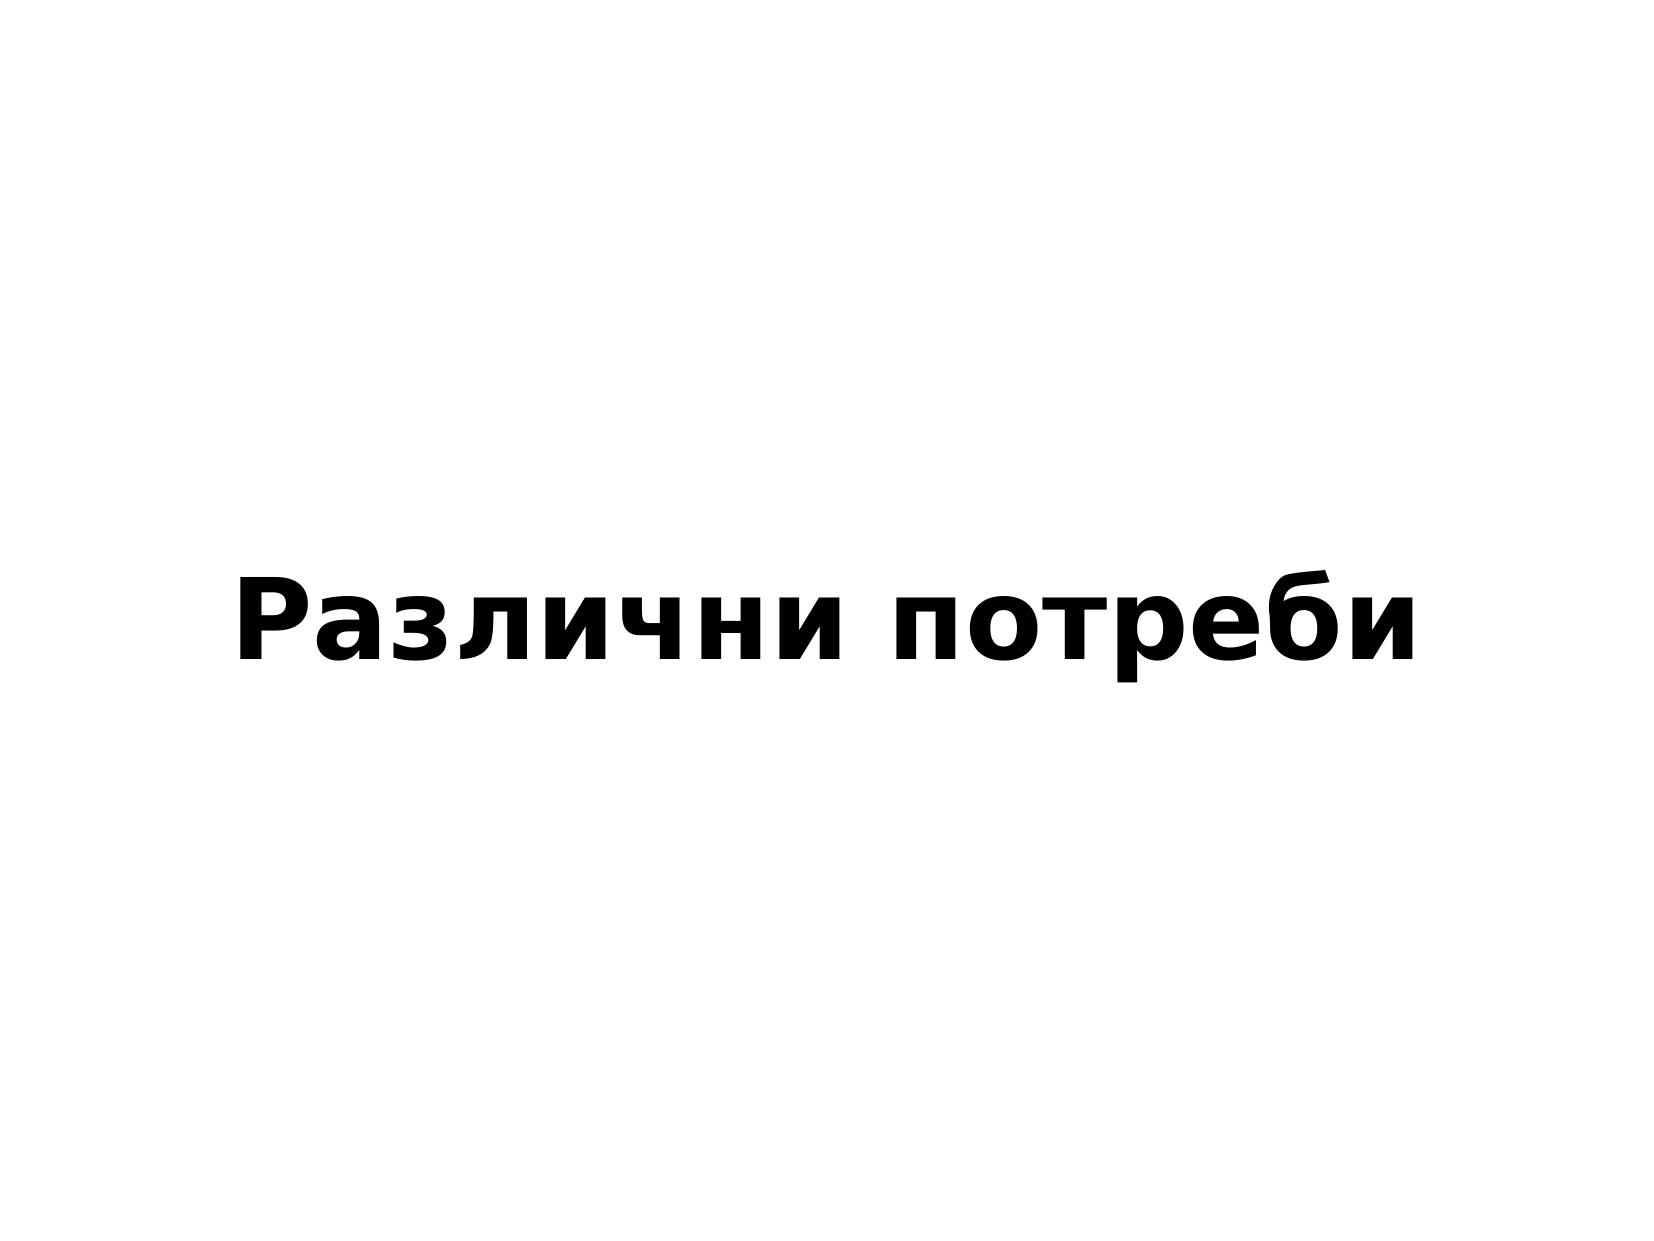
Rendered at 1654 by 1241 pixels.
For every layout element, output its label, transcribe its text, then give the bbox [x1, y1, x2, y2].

subtitle Различни потреби [0, 0, 1654, 1241]
